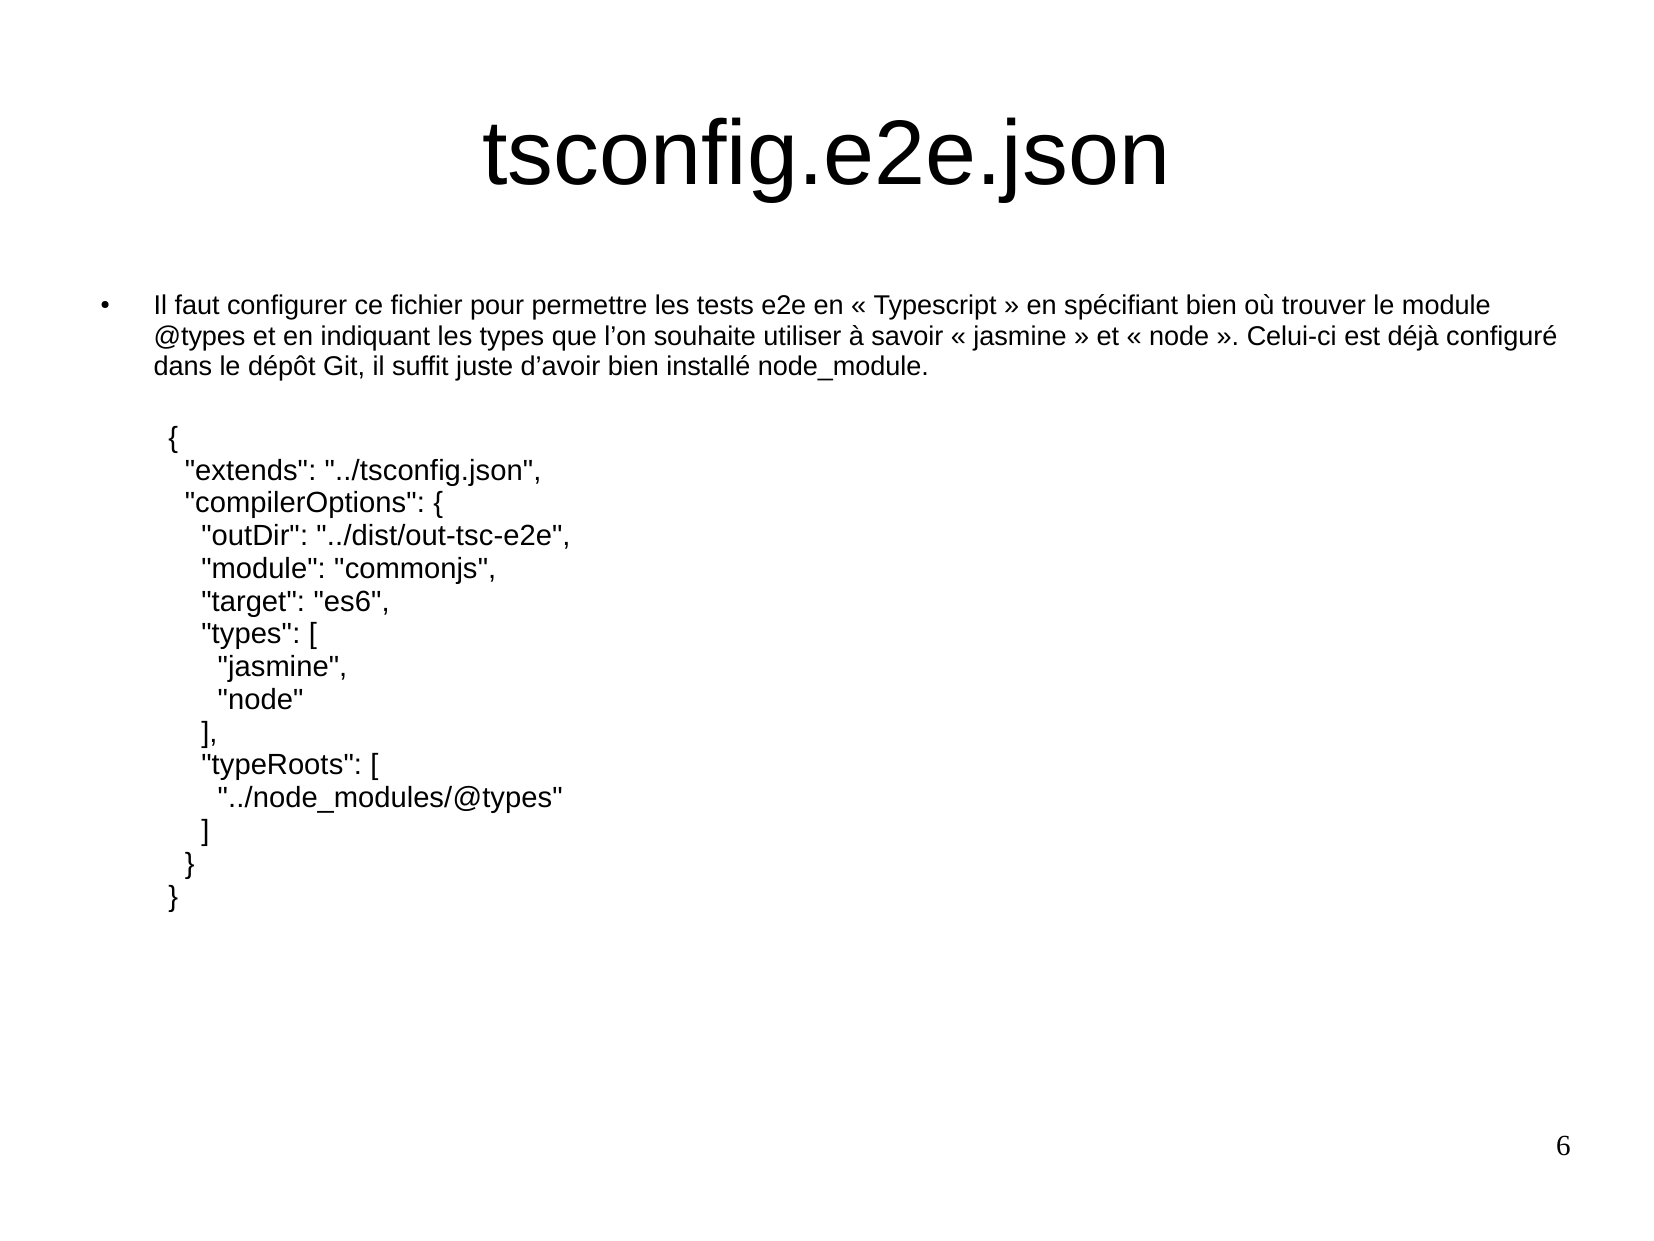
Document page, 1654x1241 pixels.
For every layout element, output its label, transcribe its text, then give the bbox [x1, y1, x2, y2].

title tsconfig.e2e.json [82, 49, 1571, 257]
text_box { "extends": "../tsconfig.json", "compilerOptions": { "outDir": "../dist/out-tsc-e2e", "module": "commonjs", "target": "es6", "types": [ "jasmine", "node" ], "typeRoots": [ "../node_modules/@types" ] } } [153, 413, 638, 920]
list Il faut configurer ce fichier pour permettre les tests e2e en « Typescript » en spécifiant bien où trouver le module @types et en indiquant les types que l’on souhaite utiliser à savoir « jasmine » et « node ». Celui-ci est déjà configuré dans le dépôt Git, il suffit juste d’avoir bien installé node_module. [82, 290, 1571, 1010]
